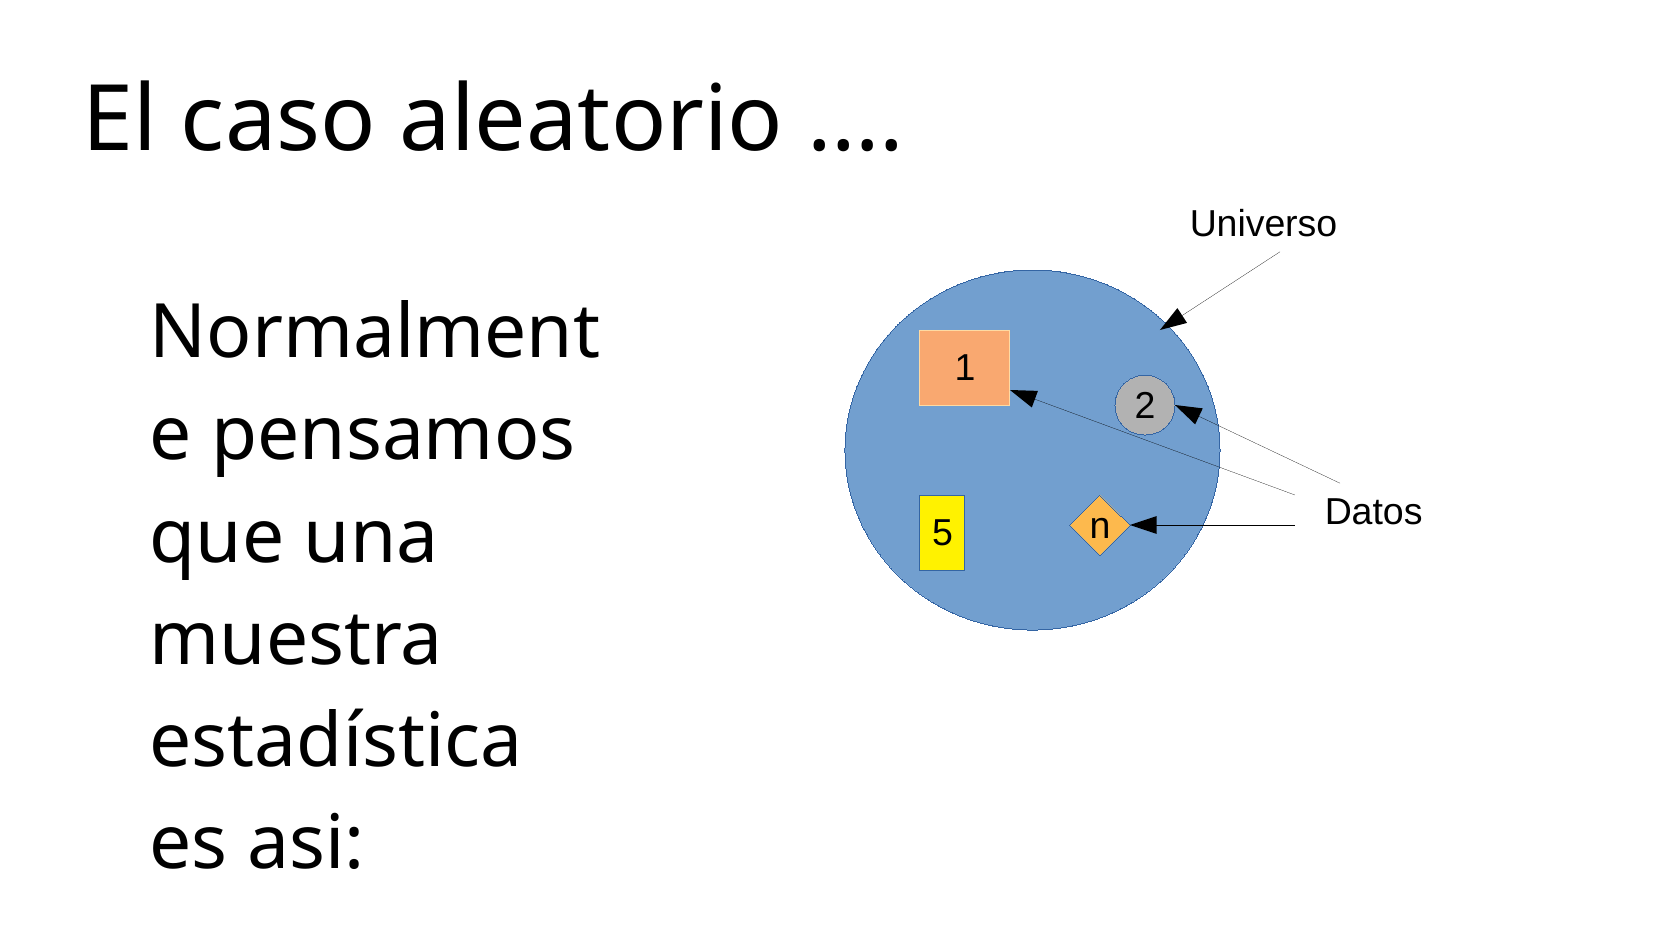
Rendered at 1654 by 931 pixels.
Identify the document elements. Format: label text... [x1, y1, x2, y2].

title El caso aleatorio …. [82, 37, 1571, 193]
text_box Universo [1174, 195, 1353, 252]
text_box Datos [1309, 483, 1438, 541]
text_box 2 [1114, 375, 1176, 436]
list [82, 217, 1571, 758]
text_box 5 [919, 495, 965, 571]
text_box Normalmente pensamos que una muestra estadística es asi: [135, 270, 631, 812]
text_box 1 [919, 330, 1010, 406]
text_box n [1069, 495, 1130, 556]
